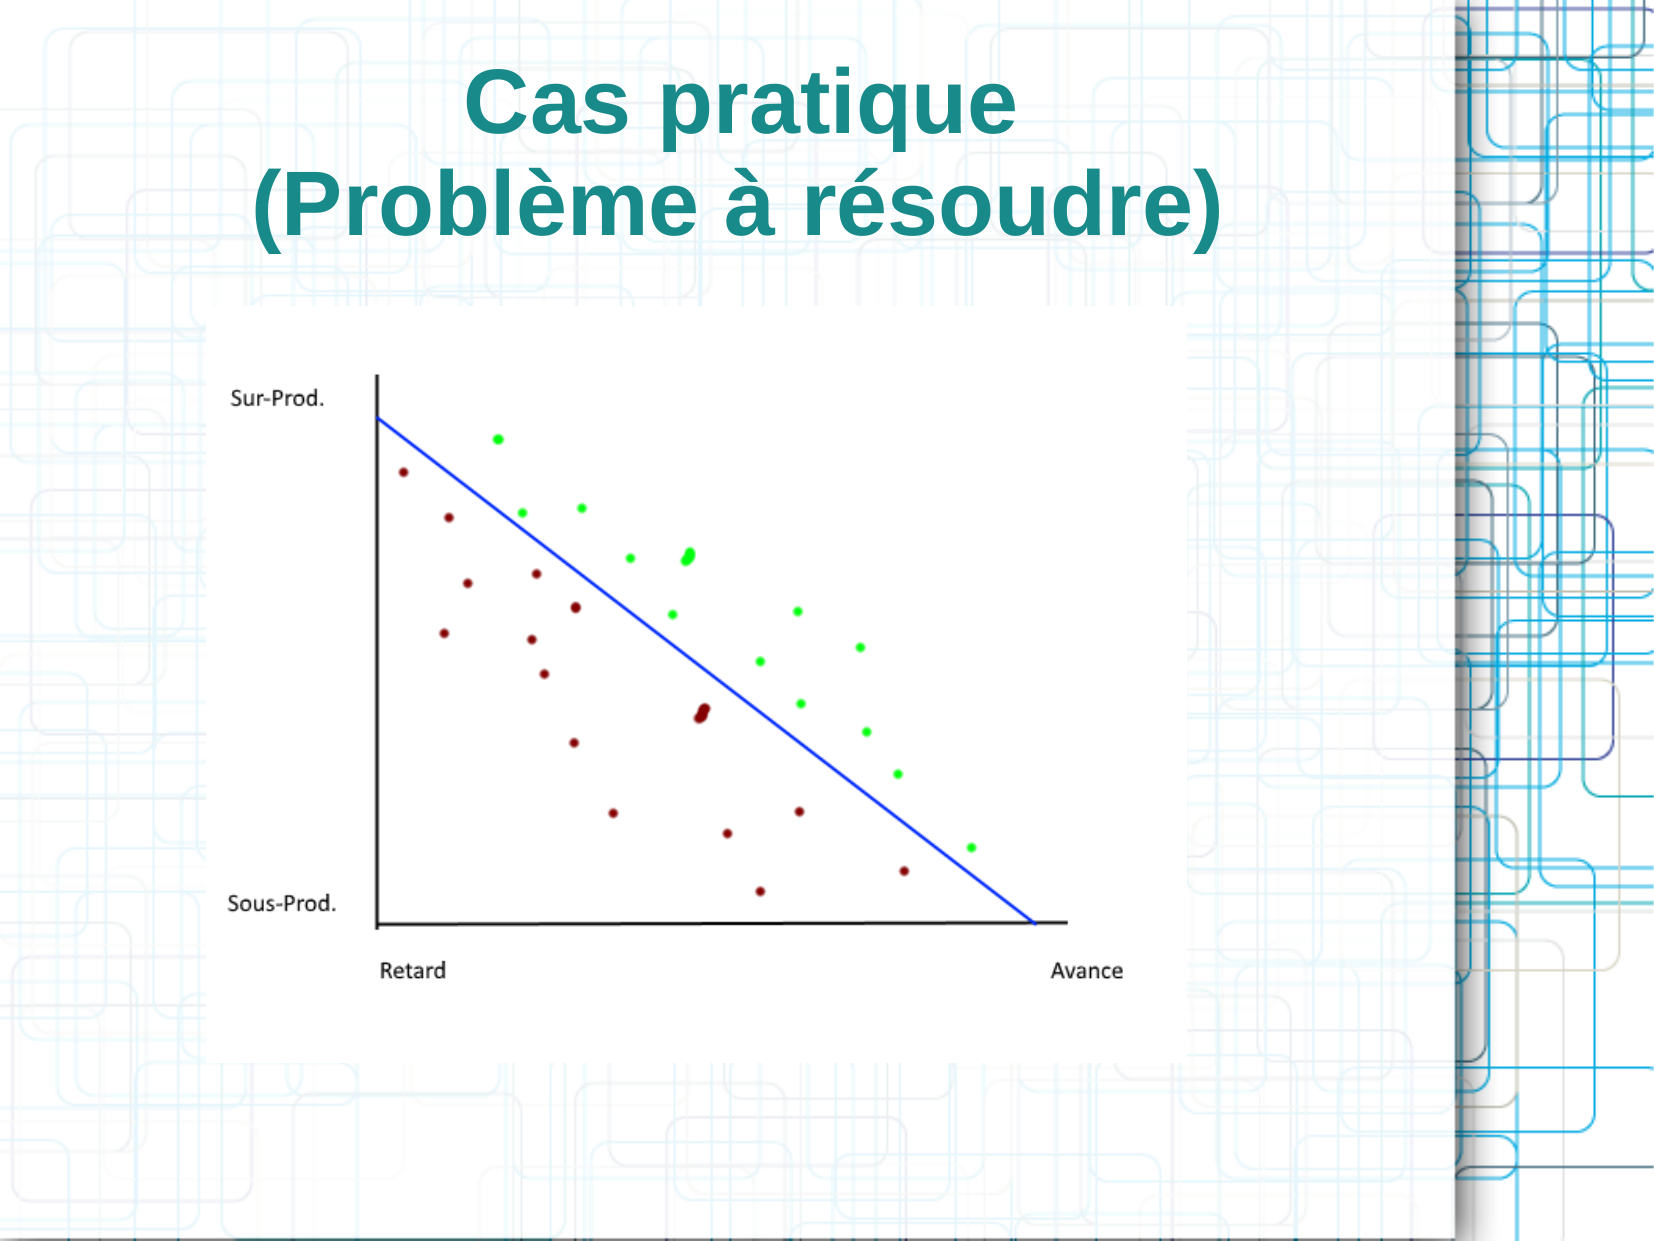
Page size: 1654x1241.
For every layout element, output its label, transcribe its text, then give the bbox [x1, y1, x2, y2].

picture [0, 0, 1654, 1241]
title Cas pratique (Problème à résoudre) [59, 49, 1418, 257]
